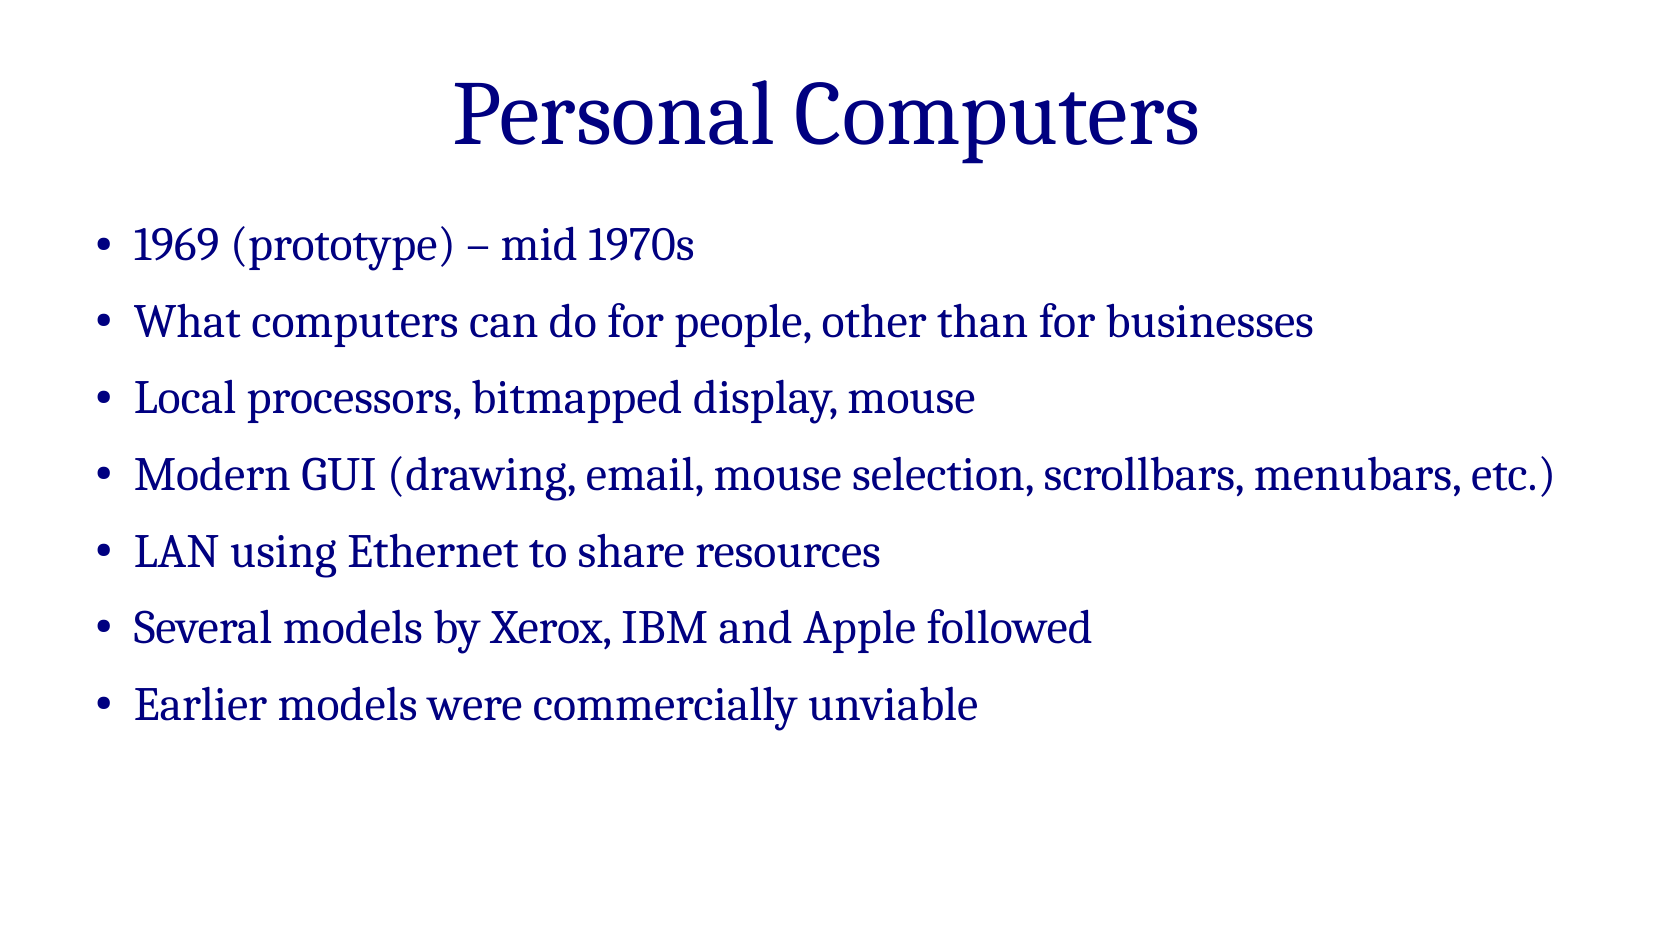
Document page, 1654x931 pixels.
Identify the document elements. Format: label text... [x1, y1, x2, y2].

list 1969 (prototype) – mid 1970s What computers can do for people, other than for businesses Local processors, bitmapped display, mouse Modern GUI (drawing, email, mouse selection, scrollbars, menubars, etc.) LAN using Ethernet to share resources Several models by Xerox, IBM and Apple followed Earlier models were commercially unviable [82, 217, 1571, 758]
title Personal Computers [82, 37, 1571, 193]
